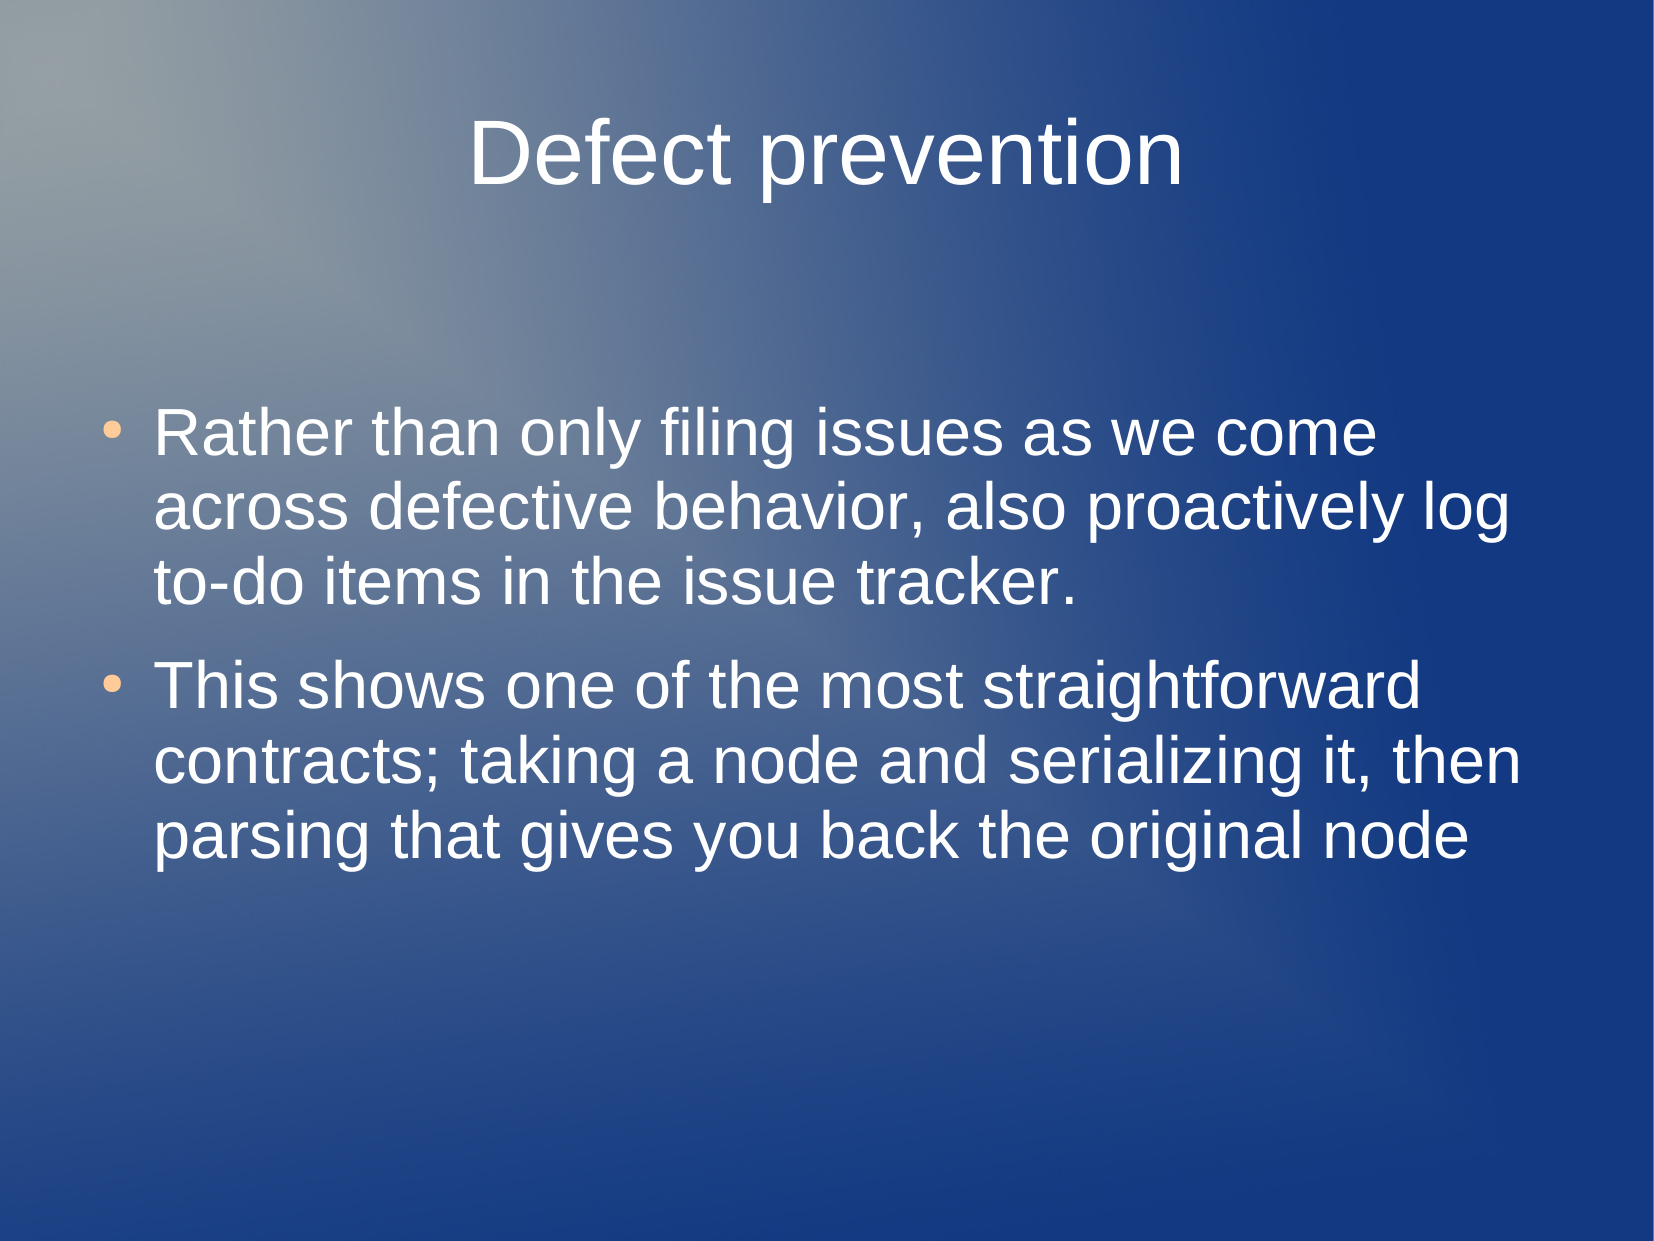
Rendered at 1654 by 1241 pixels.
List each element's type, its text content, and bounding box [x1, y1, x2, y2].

list Rather than only filing issues as we come across defective behavior, also proactively log to-do items in the issue tracker. This shows one of the most straightforward contracts; taking a node and serializing it, then parsing that gives you back the original node [82, 290, 1571, 873]
picture [0, 0, 1654, 1241]
title Defect prevention [82, 56, 1571, 250]
